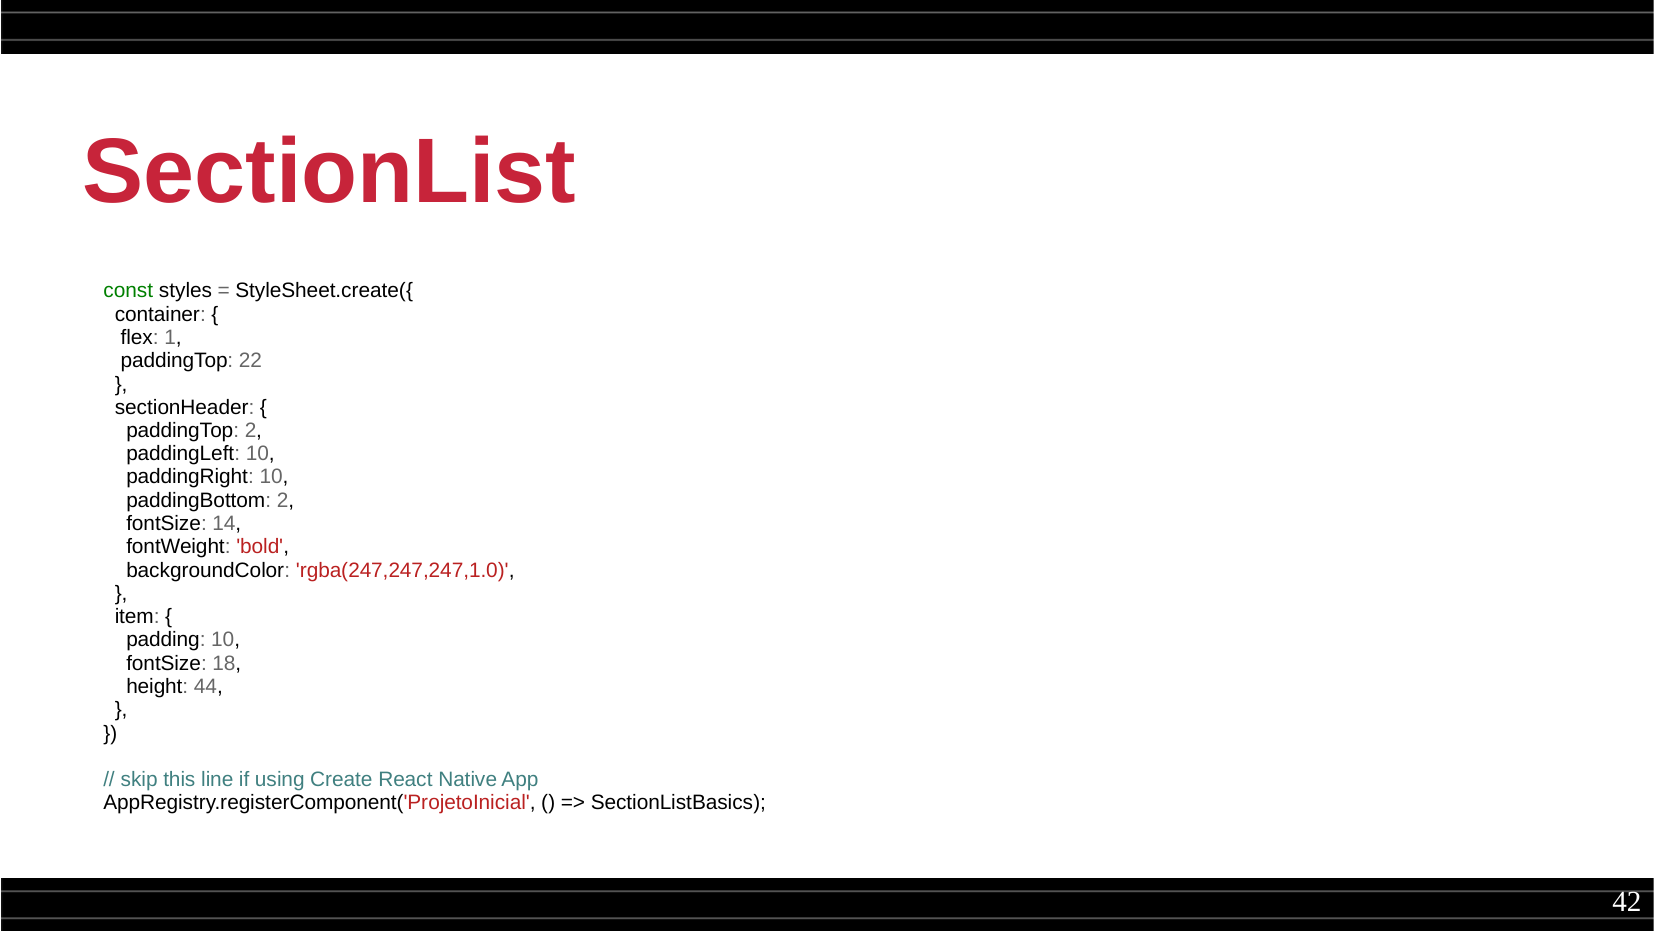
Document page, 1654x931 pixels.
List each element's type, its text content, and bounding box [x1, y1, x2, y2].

picture [1, 0, 1654, 54]
text_box const styles = StyleSheet.create({ container: { flex: 1, paddingTop: 22 }, sectionHeader: { paddingTop: 2, paddingLeft: 10, paddingRight: 10, paddingBottom: 2, fontSize: 14, fontWeight: 'bold', backgroundColor: 'rgba(247,247,247,1.0)', }, item: { padding: 10, fontSize: 18, height: 44, }, }) // skip this line if using Create React Native App AppRegistry.registerComponent('ProjetoInicial', () => SectionListBasics); [88, 271, 1376, 822]
title SectionList [82, 92, 1571, 249]
picture [1, 878, 1654, 931]
